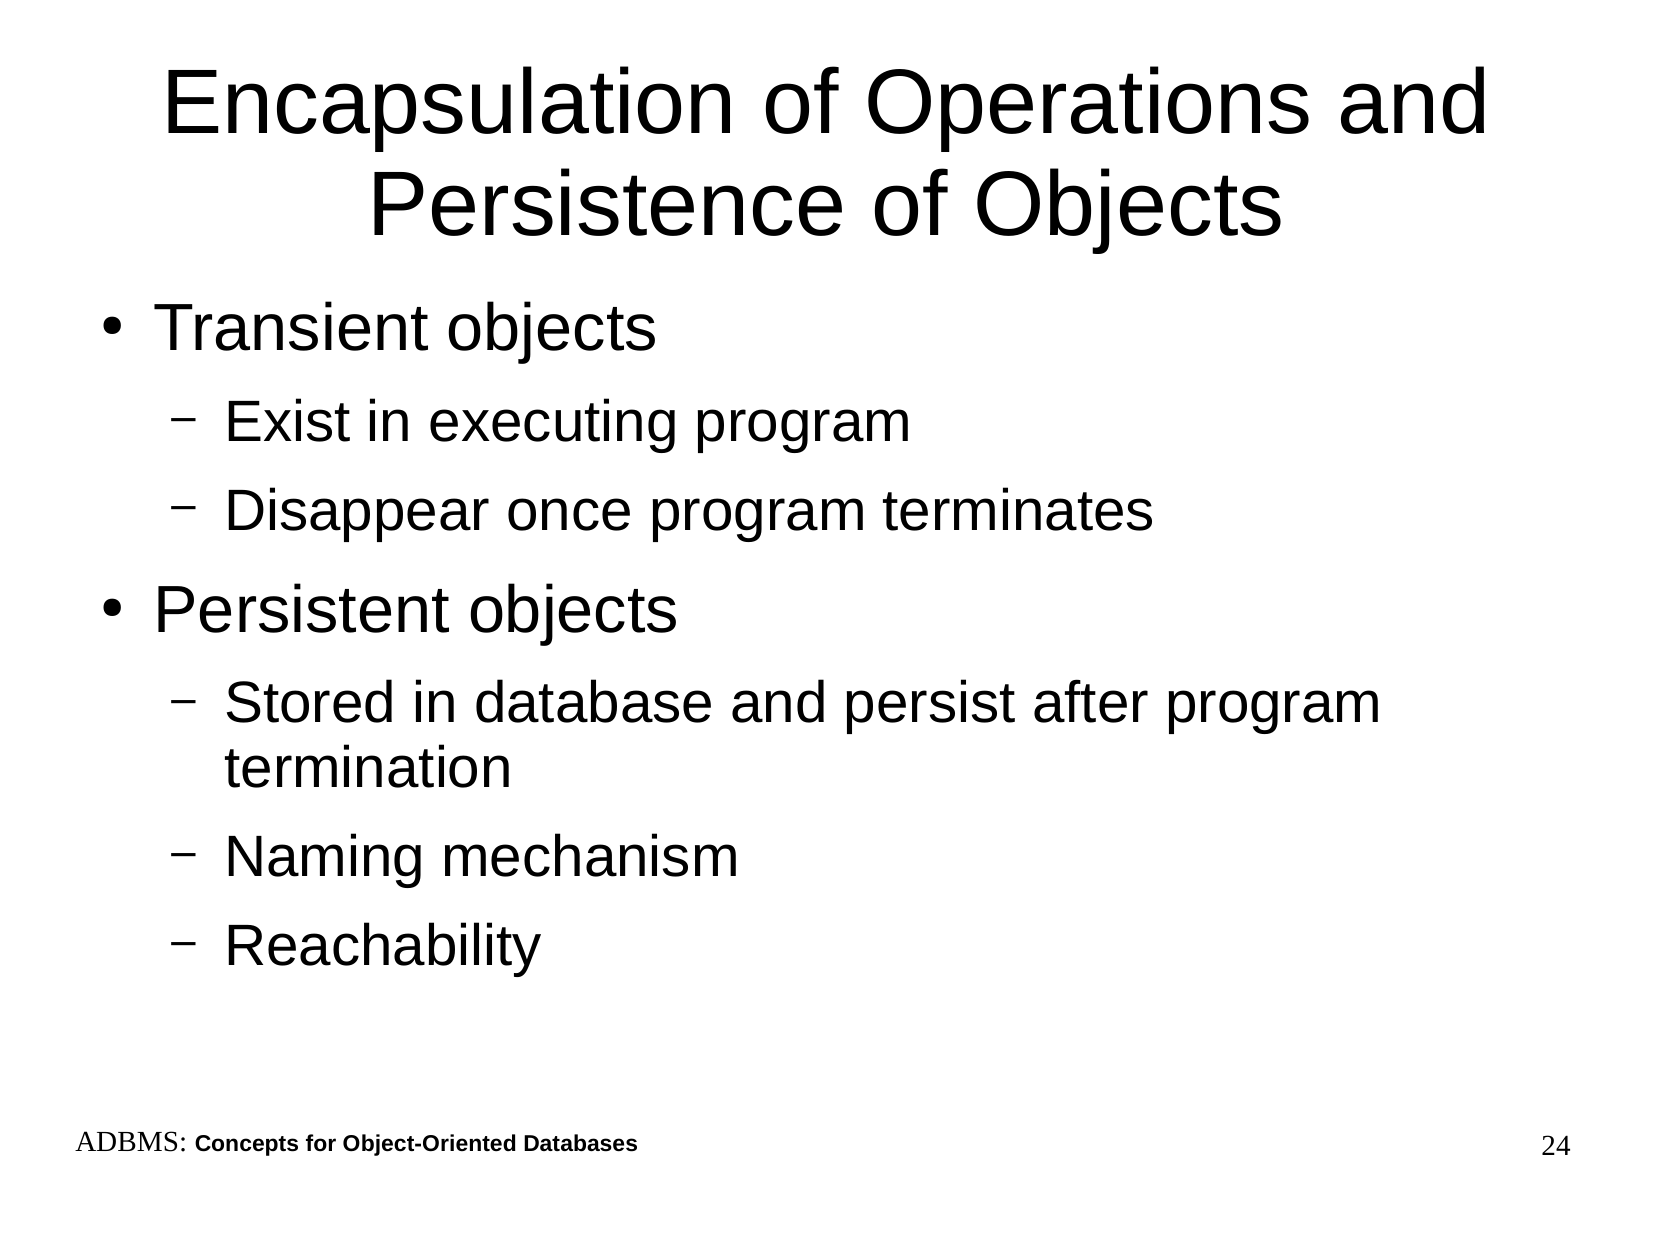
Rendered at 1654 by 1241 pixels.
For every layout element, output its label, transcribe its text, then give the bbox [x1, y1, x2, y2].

title Encapsulation of Operations and Persistence of Objects [82, 49, 1571, 257]
list Transient objects Exist in executing program Disappear once program terminates Persistent objects Stored in database and persist after program termination Naming mechanism Reachability [82, 290, 1571, 1010]
